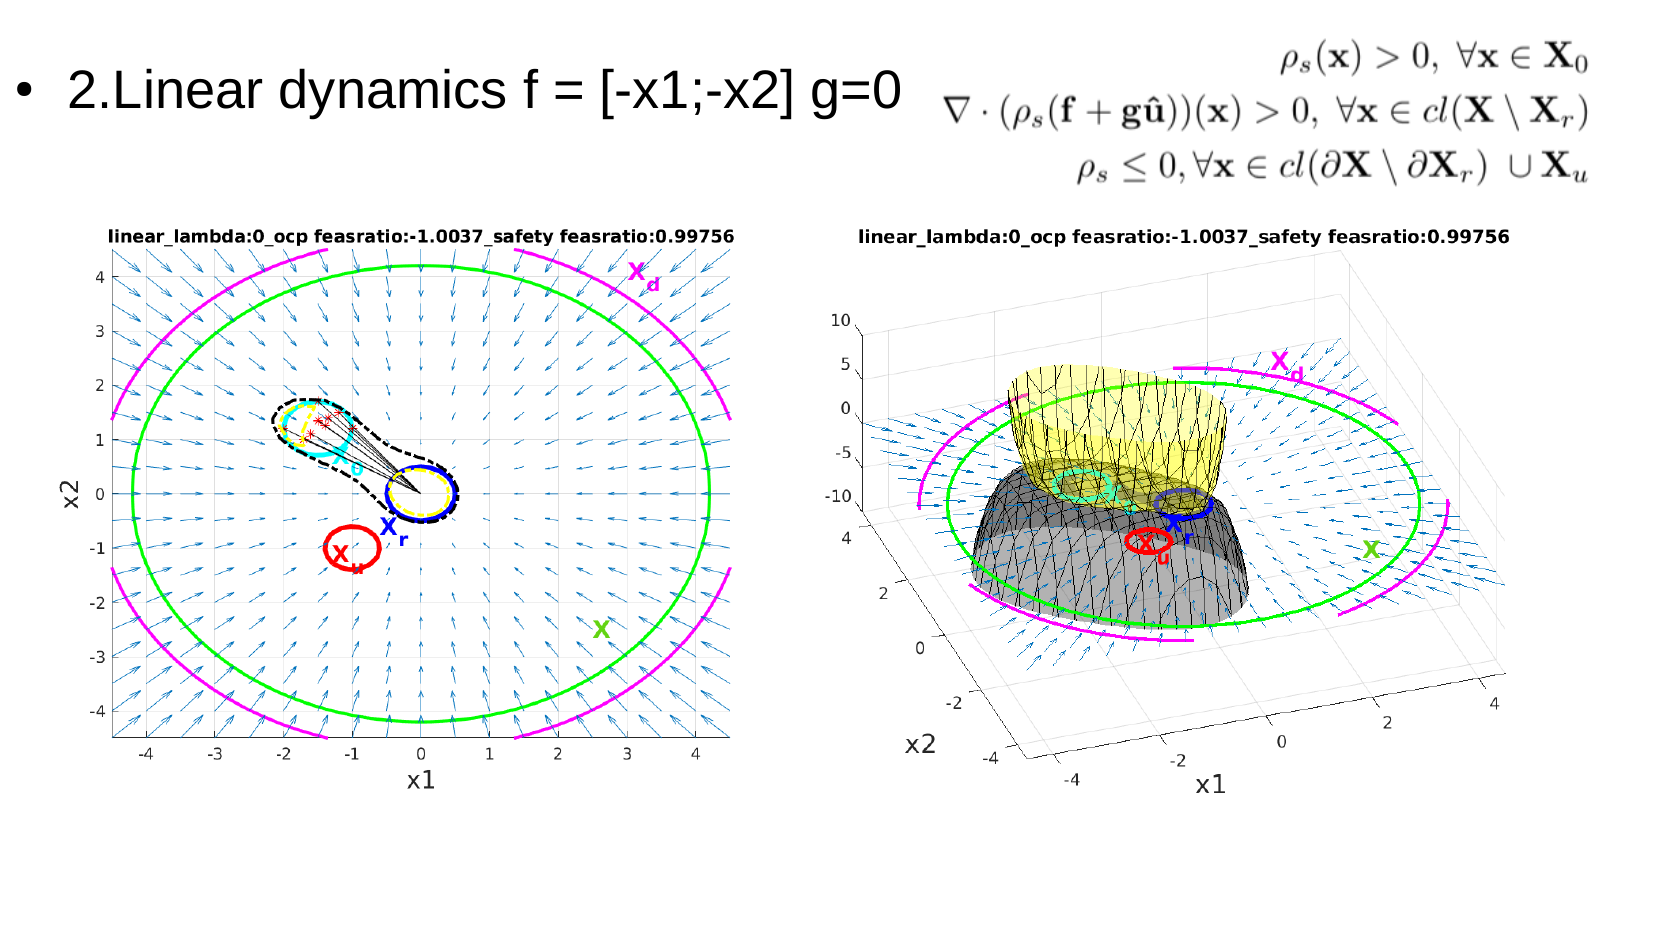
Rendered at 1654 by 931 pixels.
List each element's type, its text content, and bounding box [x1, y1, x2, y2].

list 2.Linear dynamics f = [-x1;-x2] g=0 [0, 60, 1486, 856]
picture [929, 29, 1621, 199]
picture [810, 210, 1546, 803]
picture [45, 210, 751, 804]
